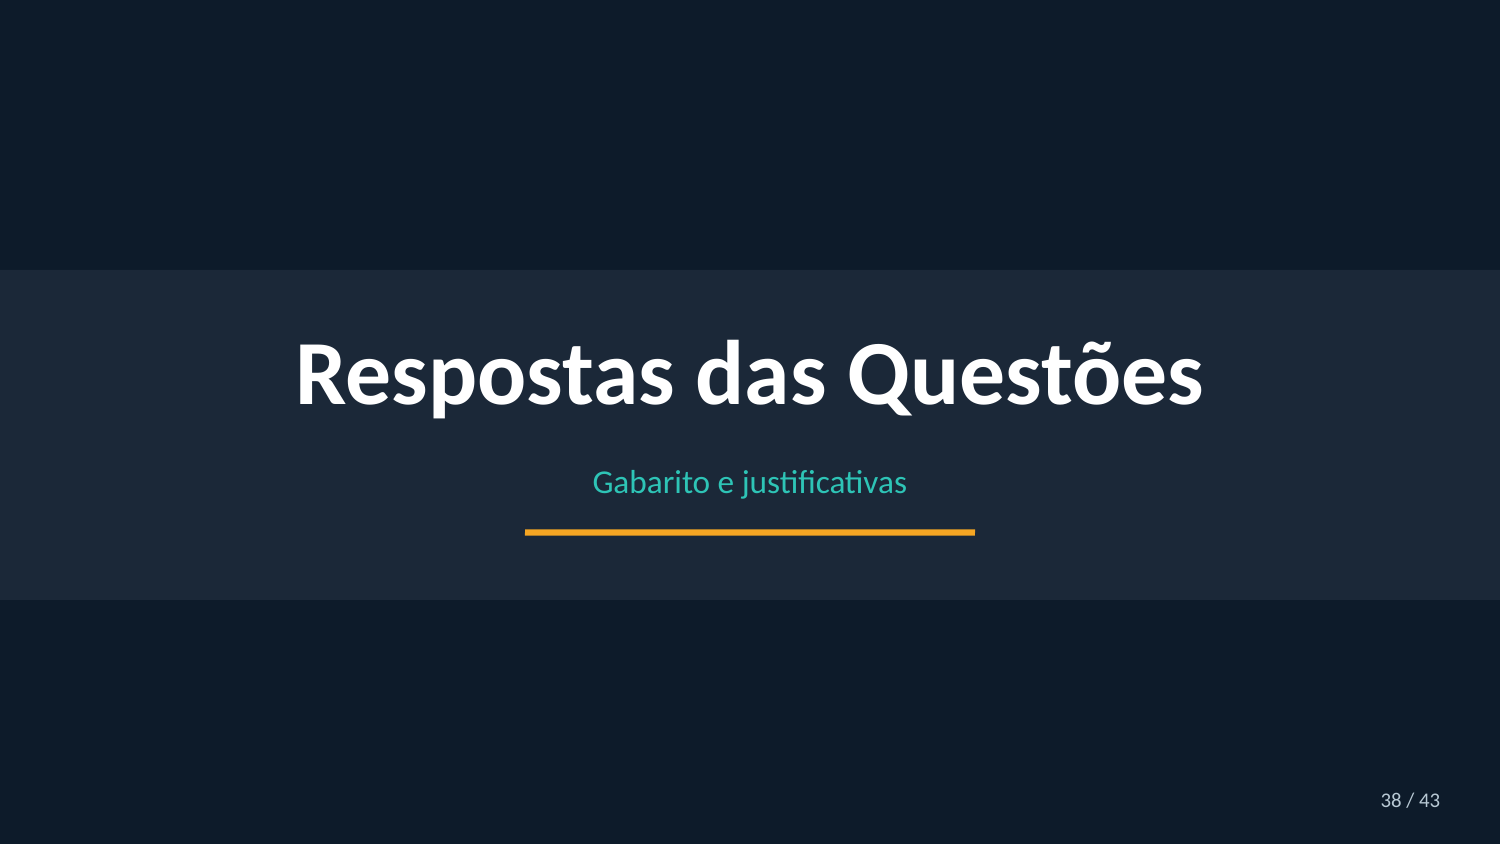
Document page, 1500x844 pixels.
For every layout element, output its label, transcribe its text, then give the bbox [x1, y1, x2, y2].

text_box [0, 269, 1500, 600]
text_box Gabarito e justificativas [224, 442, 1275, 518]
text_box Respostas das Questões [74, 292, 1425, 443]
text_box 38 / 43 [1274, 772, 1455, 825]
